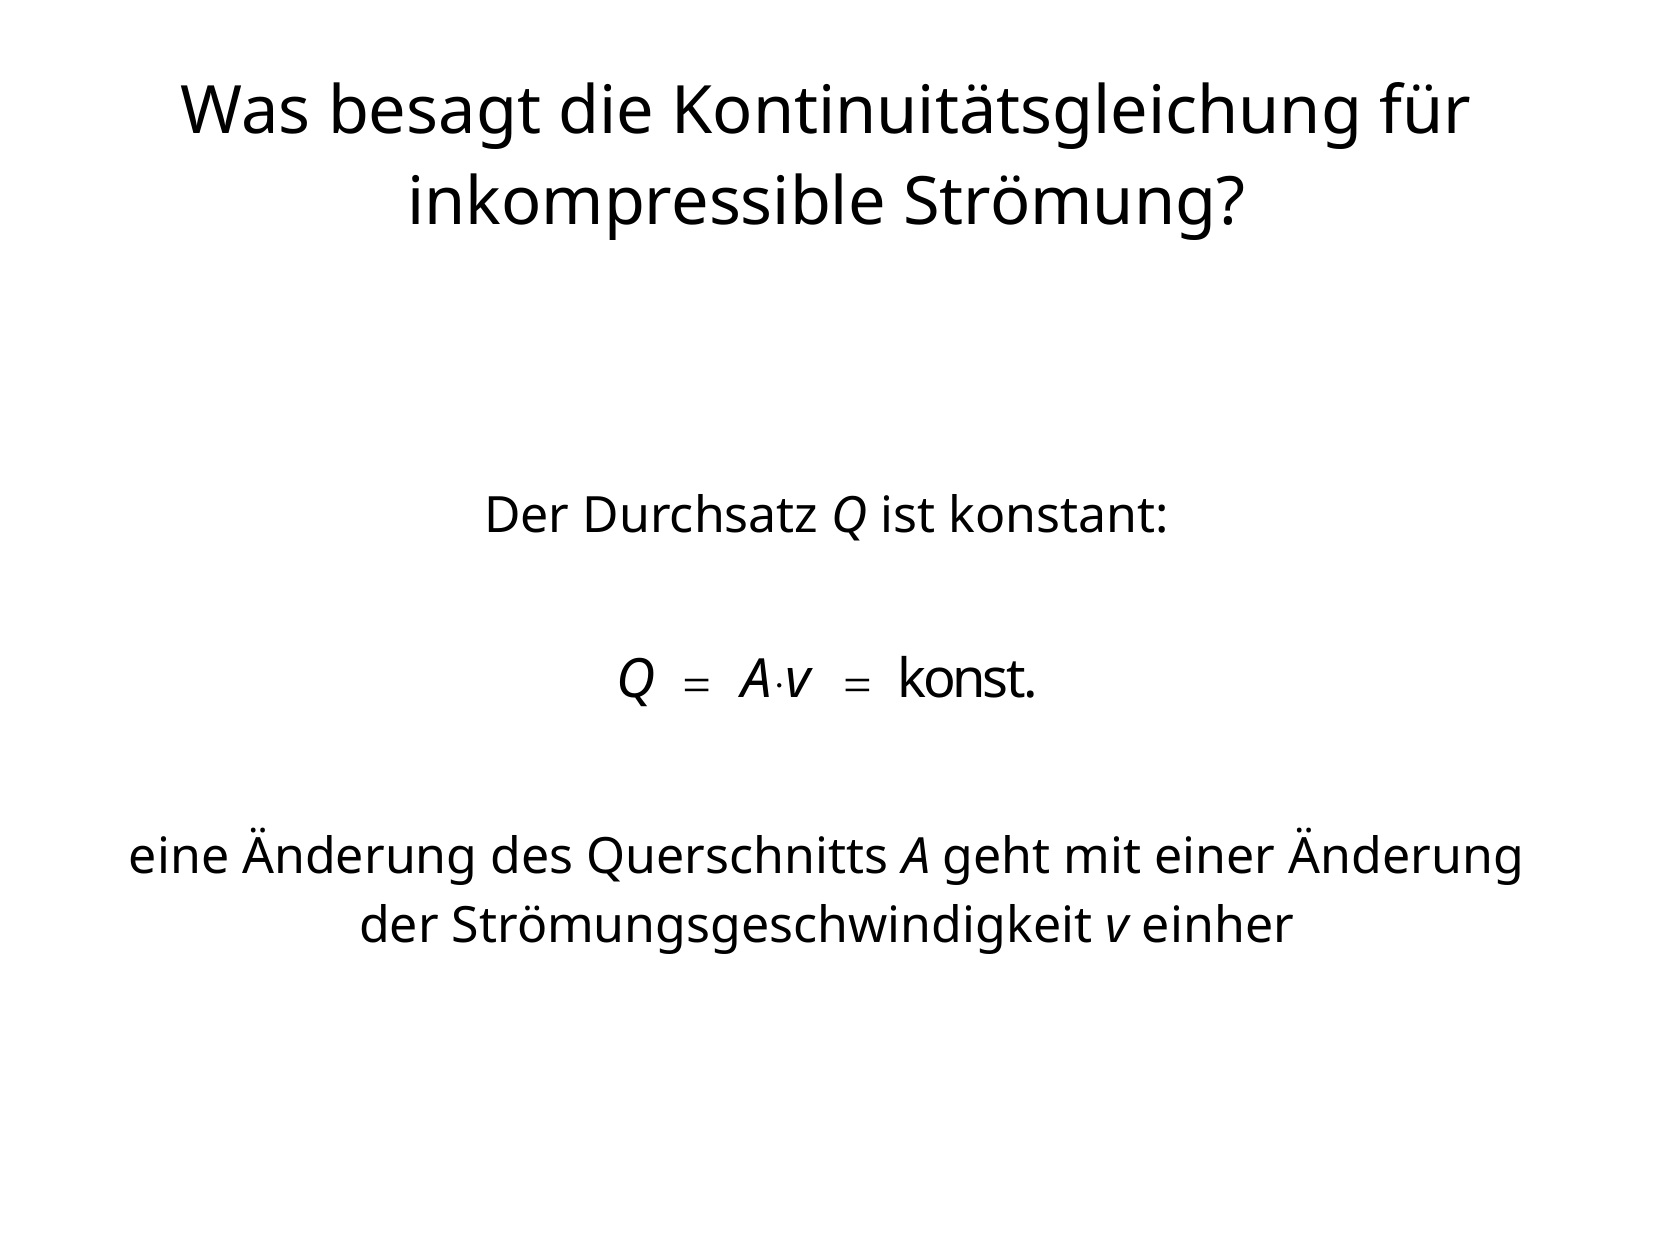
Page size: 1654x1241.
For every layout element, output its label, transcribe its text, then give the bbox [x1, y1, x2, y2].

subtitle Der Durchsatz Q ist konstant: eine Änderung des Querschnitts A geht mit einer Änderung der Strömungsgeschwindigkeit v einher [82, 290, 1571, 1010]
chart [610, 645, 1044, 713]
title Was besagt die Kontinuitätsgleichung für inkompressible Strömung? [82, 49, 1571, 257]
